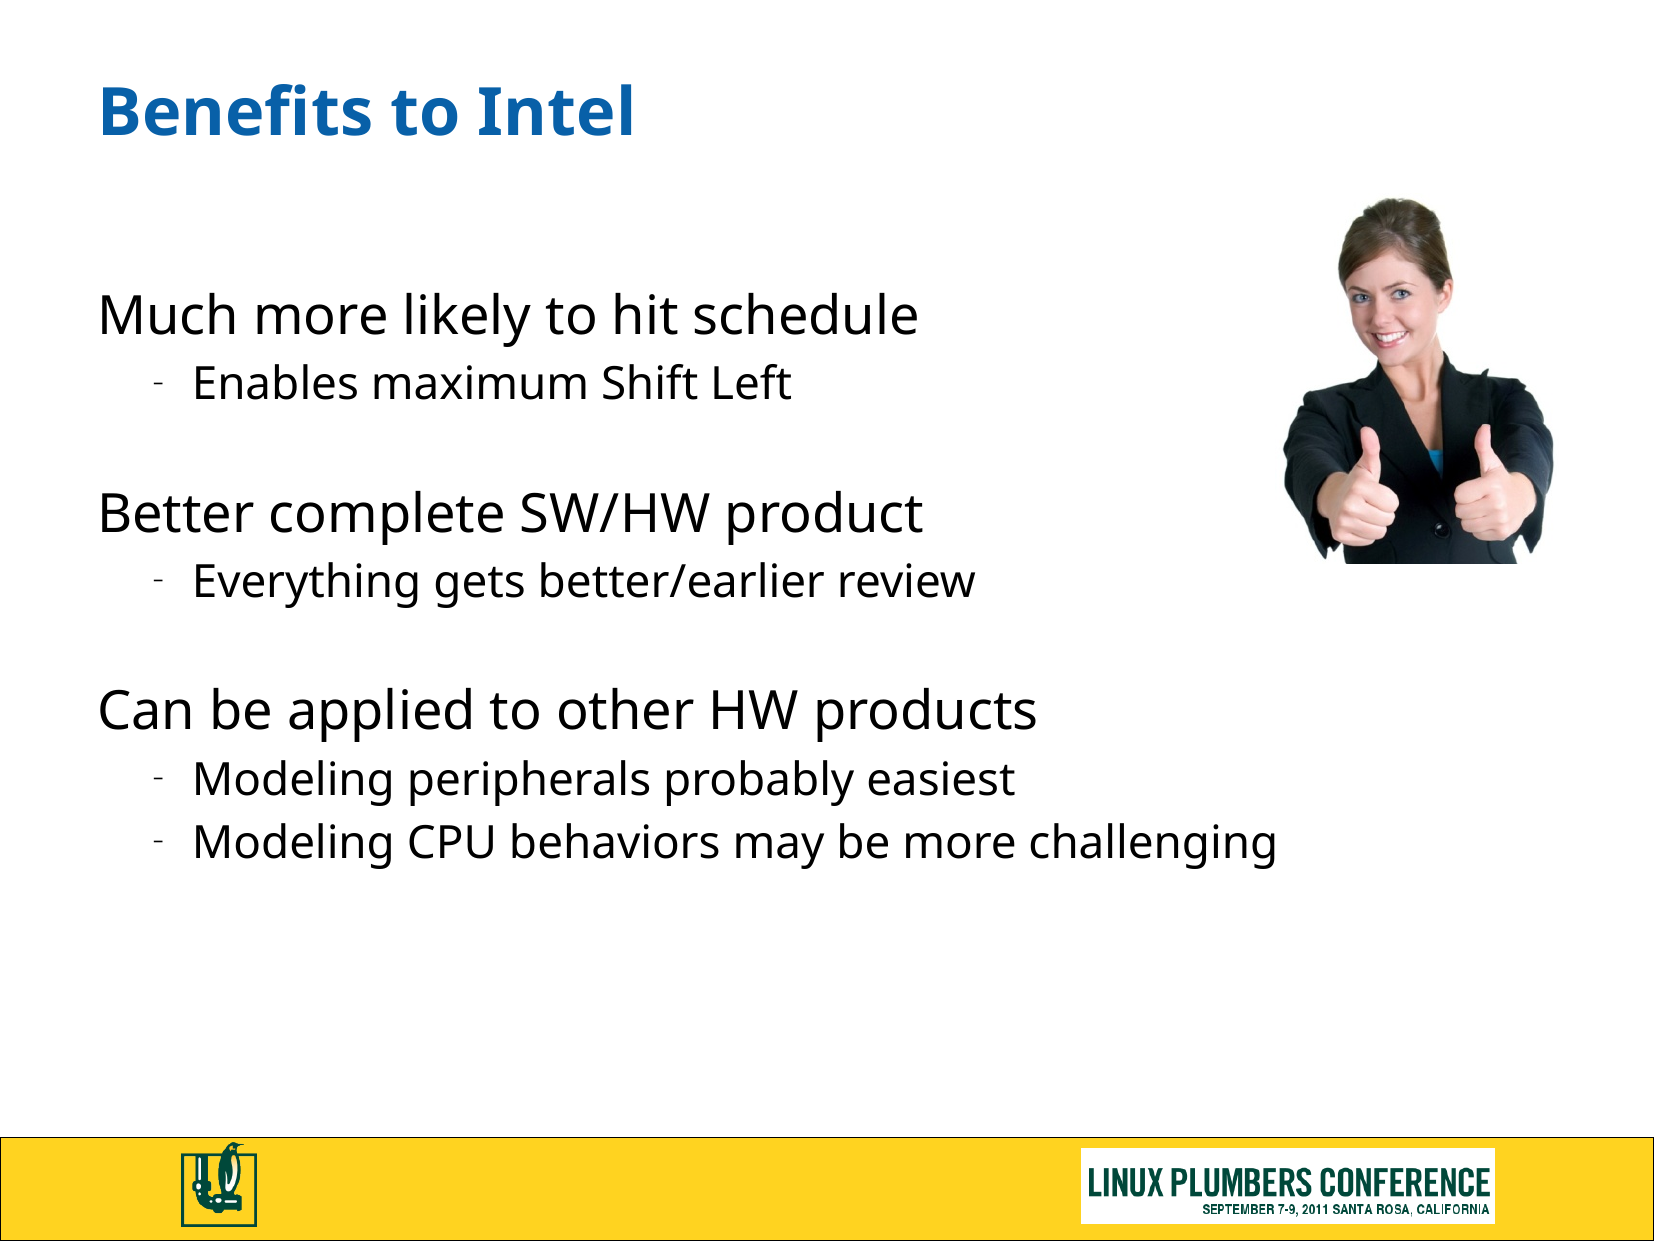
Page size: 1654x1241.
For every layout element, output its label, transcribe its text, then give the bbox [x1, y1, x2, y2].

picture [181, 1142, 257, 1227]
picture [1275, 193, 1559, 564]
list Much more likely to hit schedule Enables maximum Shift Left Better complete SW/HW product Everything gets better/earlier review Can be applied to other HW products Modeling peripherals probably easiest Modeling CPU behaviors may be more challenging [82, 273, 1572, 1129]
title Benefits to Intel [82, 28, 1572, 190]
picture [1081, 1148, 1495, 1224]
